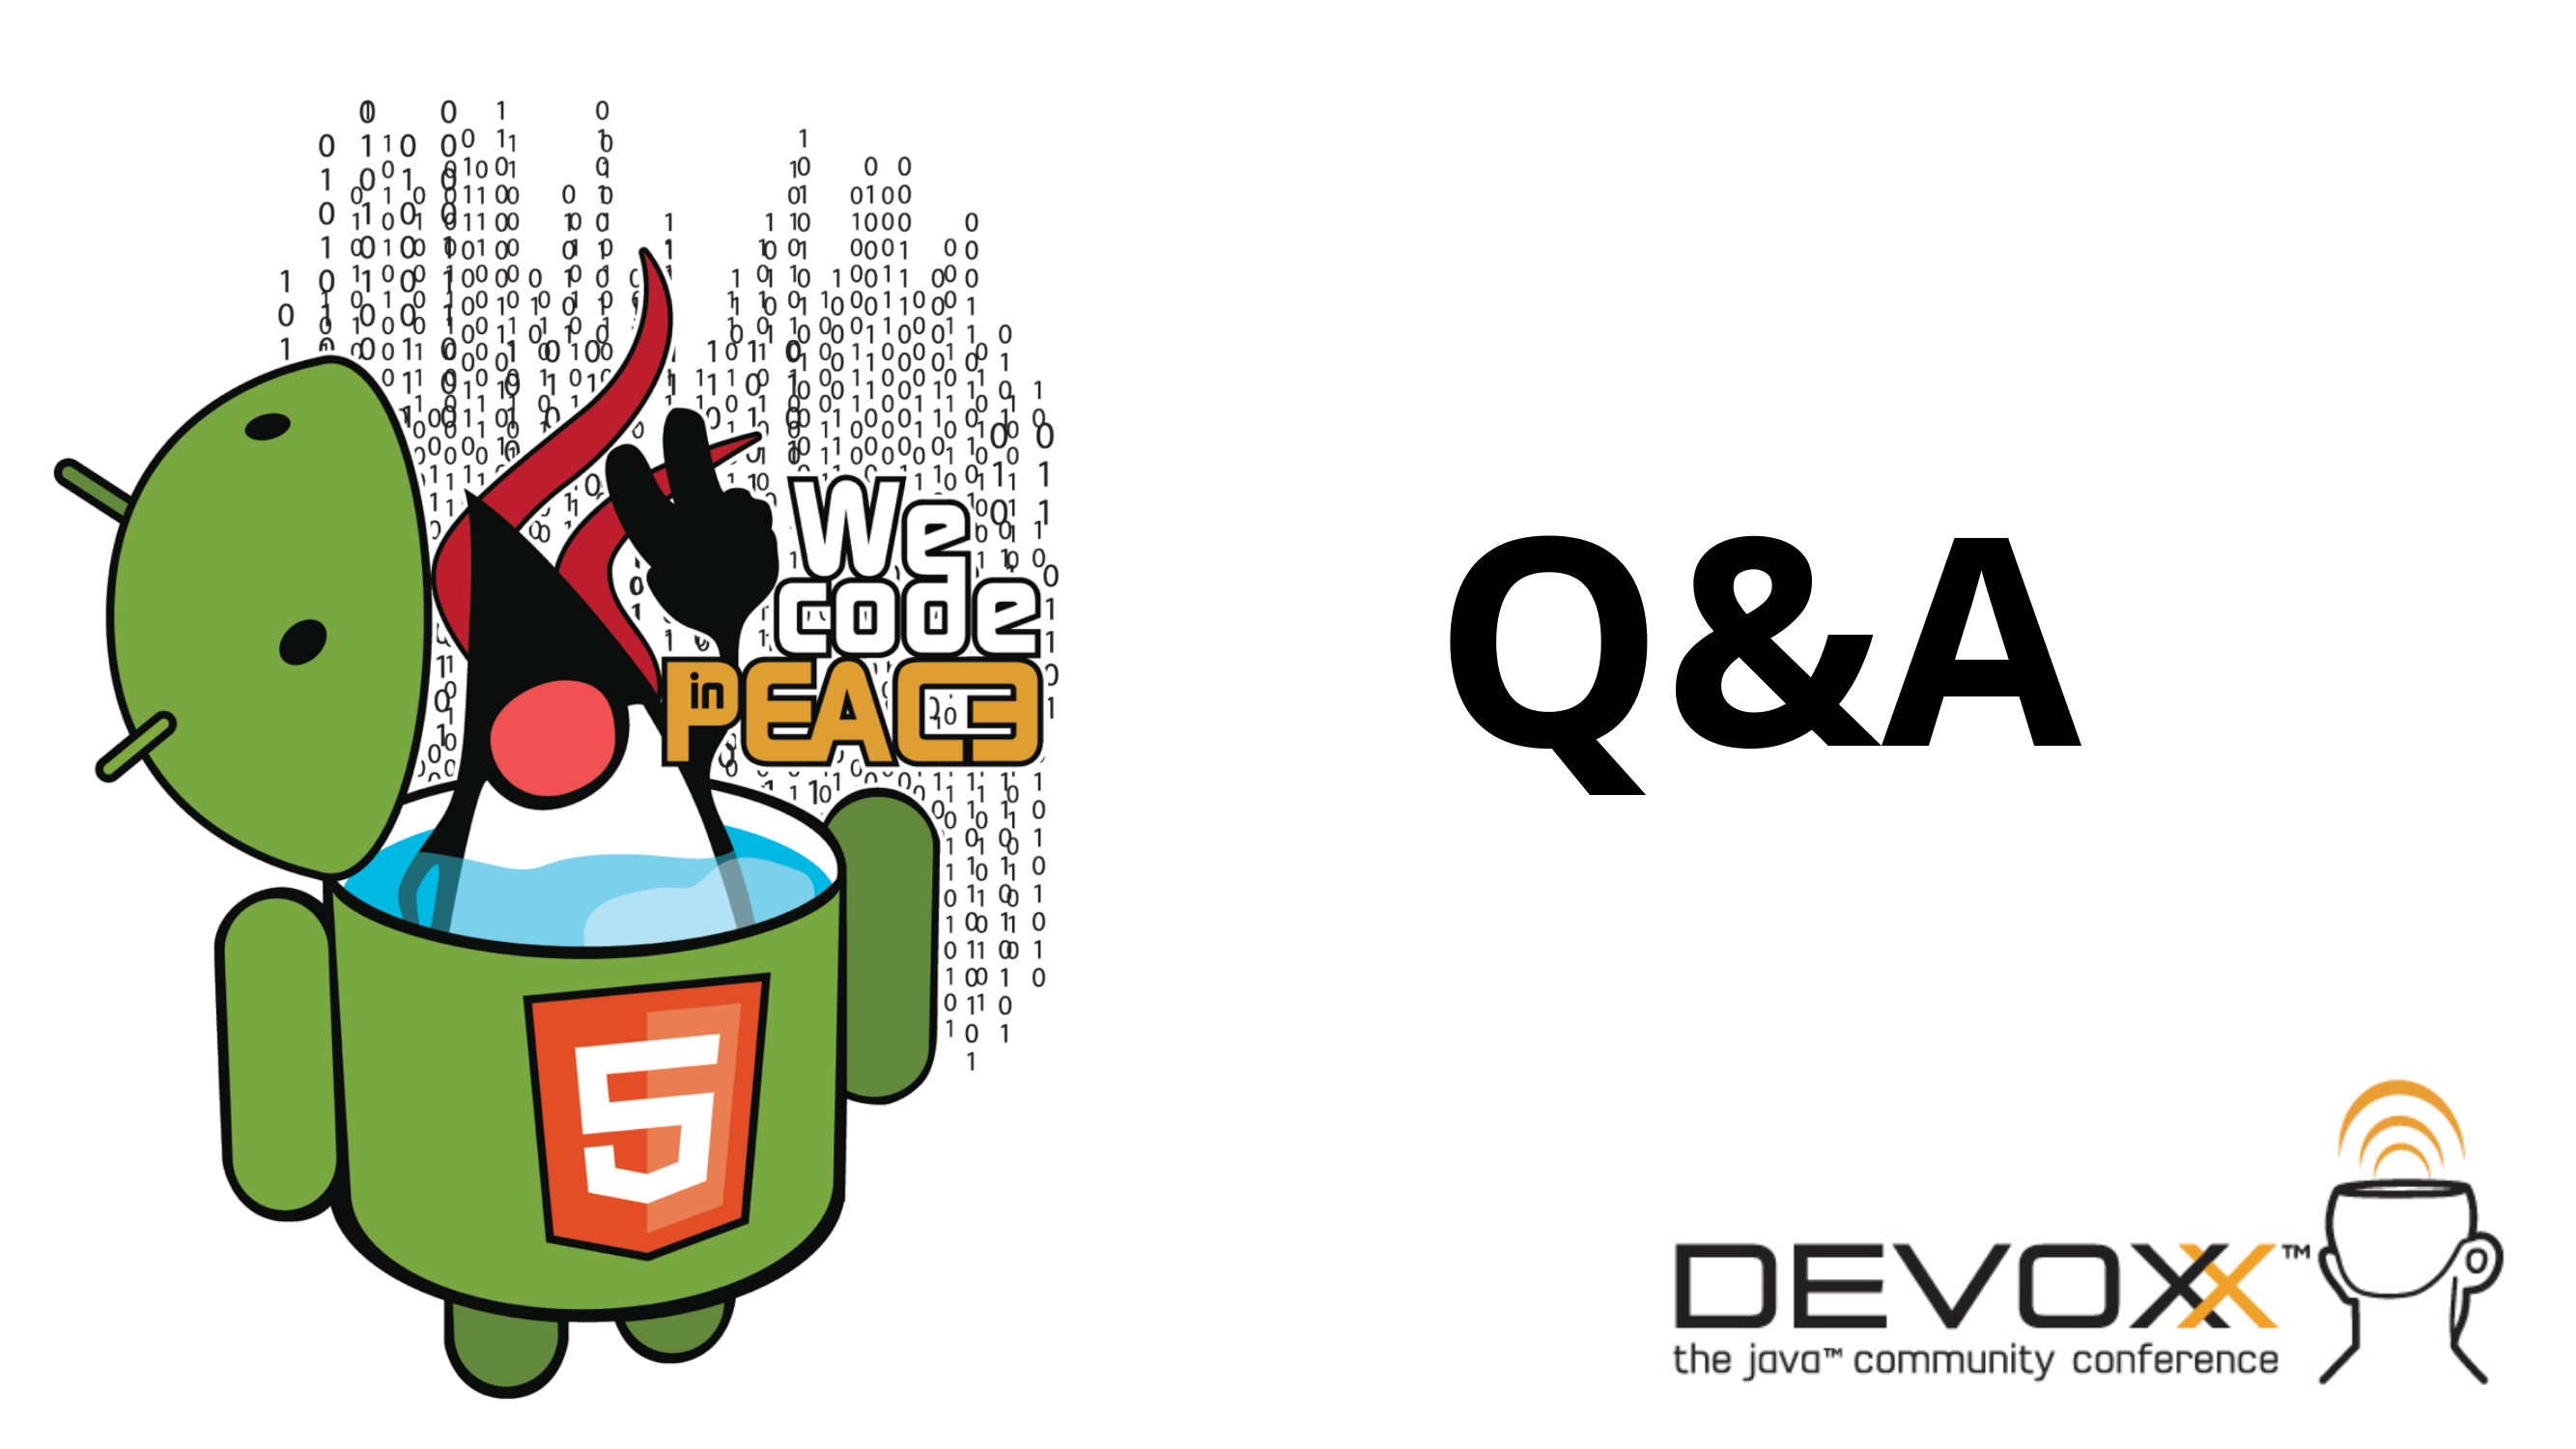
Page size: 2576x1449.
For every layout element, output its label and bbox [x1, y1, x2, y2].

picture [0, 64, 1256, 1436]
picture [1613, 1054, 2566, 1411]
